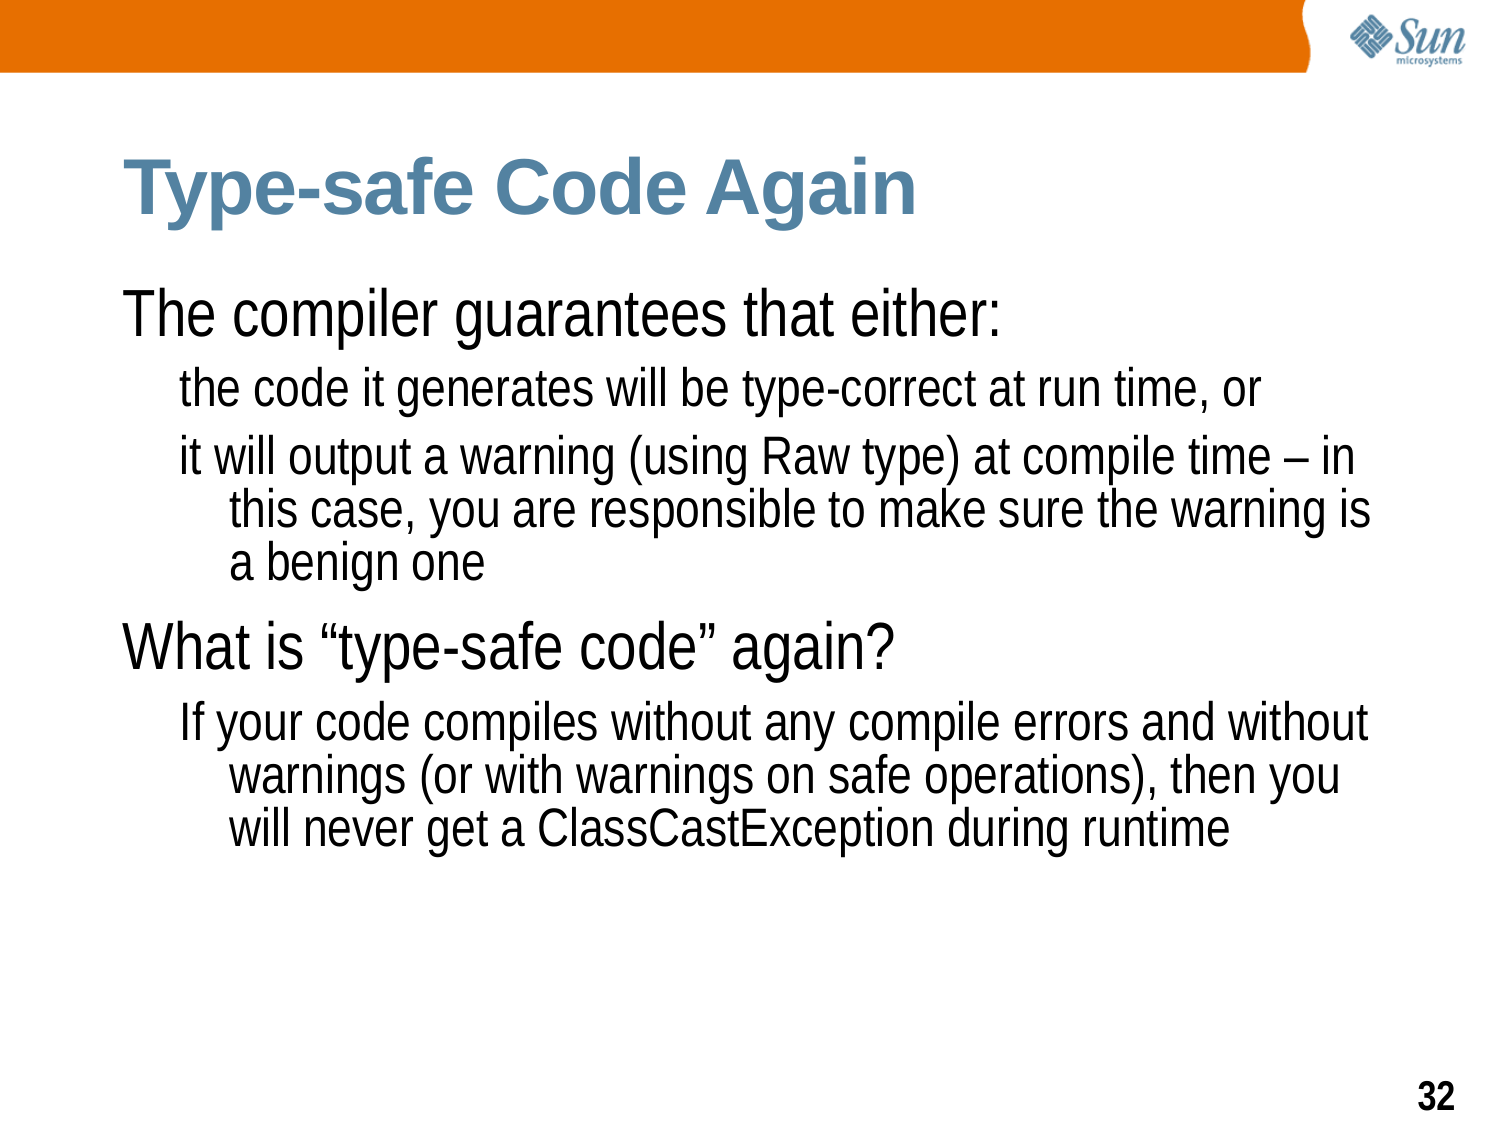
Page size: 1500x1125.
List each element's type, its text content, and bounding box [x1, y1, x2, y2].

list The compiler guarantees that either: the code it generates will be type-correct at run time, or it will output a warning (using Raw type) at compile time – in this case, you are responsible to make sure the warning is a benign one What is “type-safe code” again? If your code compiles without any compile errors and without warnings (or with warnings on safe operations), then you will never get a ClassCastException during runtime [103, 284, 1385, 1125]
picture [0, 0, 1500, 75]
title Type-safe Code Again [123, 150, 1380, 244]
